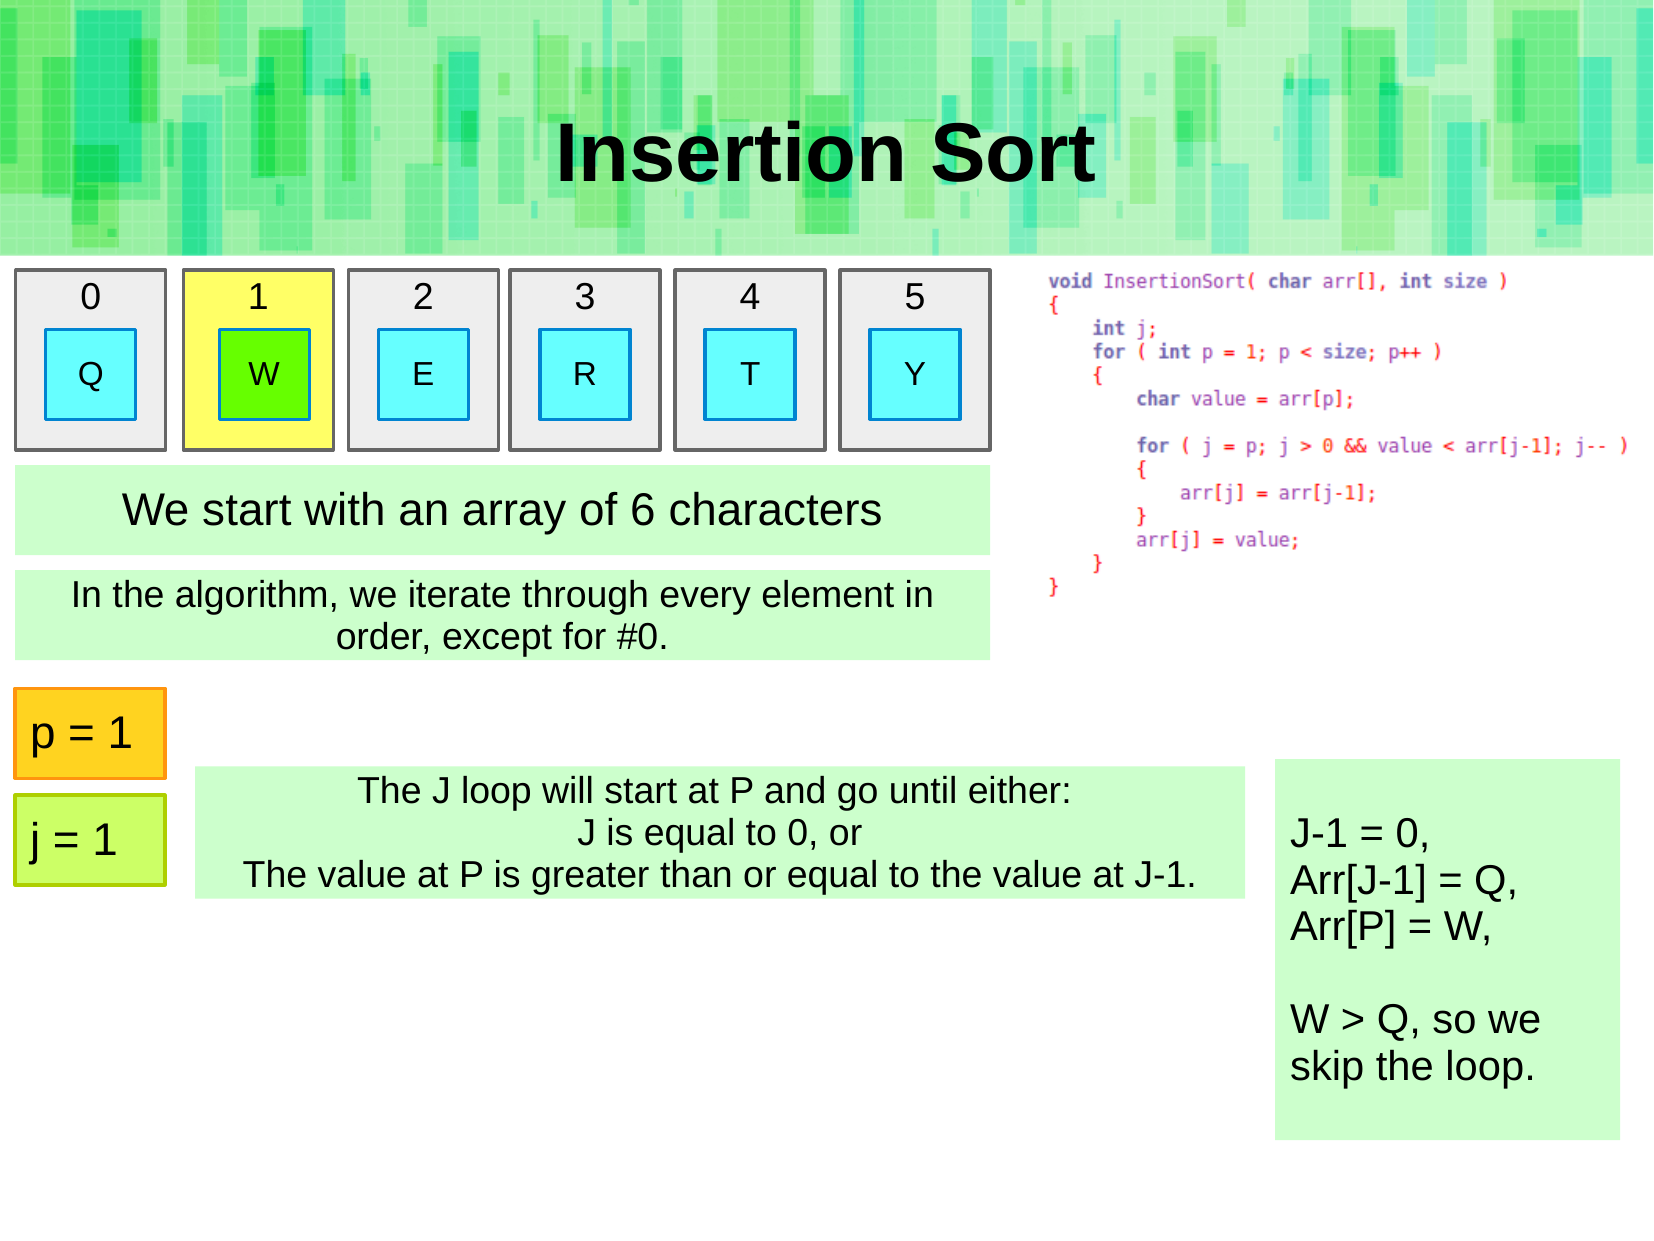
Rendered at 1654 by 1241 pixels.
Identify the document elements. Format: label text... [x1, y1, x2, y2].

picture [0, 0, 1654, 1241]
text_box Q [45, 329, 136, 420]
text_box We start with an array of 6 characters [15, 465, 991, 556]
text_box R [540, 329, 631, 420]
text_box J-1 = 0, Arr[J-1] = Q, Arr[P] = W, W > Q, so we skip the loop. [1275, 759, 1621, 1141]
text_box The J loop will start at P and go until either: J is equal to 0, or The value at P is greater than or equal to the value at J-1. [195, 766, 1246, 899]
title Insertion Sort [82, 49, 1571, 257]
text_box In the algorithm, we iterate through every element in order, except for #0. [15, 570, 991, 661]
text_box T [705, 329, 796, 420]
text_box 1 [183, 270, 334, 451]
text_box W [219, 329, 310, 420]
text_box p = 1 [15, 688, 166, 779]
text_box Y [870, 329, 961, 420]
text_box 0 [15, 270, 166, 451]
text_box 5 [840, 270, 991, 451]
text_box 3 [510, 270, 661, 451]
text_box 4 [675, 270, 826, 451]
text_box 2 [348, 270, 499, 451]
text_box E [378, 329, 469, 420]
